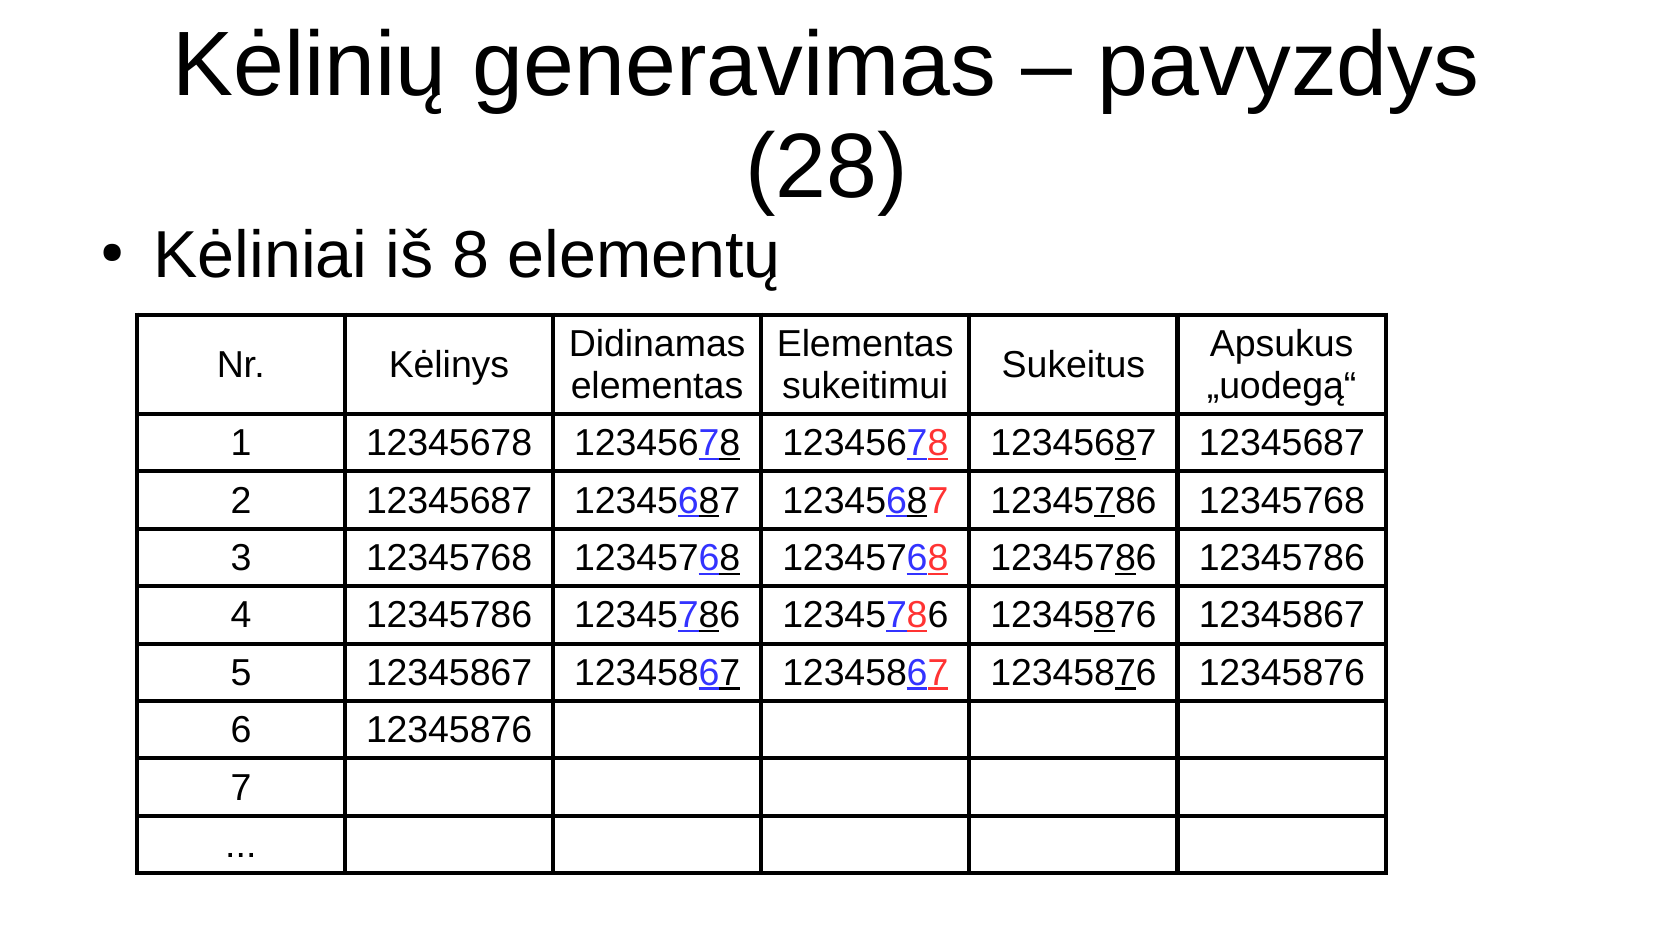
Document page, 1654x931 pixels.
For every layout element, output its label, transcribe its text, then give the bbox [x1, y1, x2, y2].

table_cell [971, 760, 1175, 814]
table_cell 12345687 [1180, 416, 1384, 469]
table_cell [555, 703, 759, 756]
table_cell [555, 760, 759, 814]
table_cell 12345768 [763, 531, 967, 584]
table_cell 12345876 [971, 646, 1175, 699]
table_header Apsukus „uodegą“ [1180, 317, 1384, 412]
table_cell 12345768 [1180, 473, 1384, 527]
title Kėlinių generavimas – pavyzdys (28) [82, 12, 1571, 217]
table_cell 12345867 [347, 646, 551, 699]
table_cell 12345876 [347, 703, 551, 756]
table_cell 12345687 [763, 473, 967, 527]
table_cell [1180, 818, 1384, 871]
table_cell [763, 703, 967, 756]
table_cell 12345678 [347, 416, 551, 469]
list Kėliniai iš 8 elementų [82, 217, 1571, 757]
table_cell 12345687 [347, 473, 551, 527]
table_cell 1 [139, 416, 343, 469]
table_cell 7 [139, 760, 343, 814]
table_header Didinamas elementas [555, 317, 759, 412]
table_cell [971, 818, 1175, 871]
table_cell [763, 760, 967, 814]
table_header Elementas sukeitimui [763, 317, 967, 412]
table_cell 4 [139, 588, 343, 642]
table_cell 12345678 [763, 416, 967, 469]
table_cell 12345786 [763, 588, 967, 642]
table_cell 5 [139, 646, 343, 699]
table_cell 12345786 [971, 531, 1175, 584]
table_cell 12345786 [1180, 531, 1384, 584]
table_cell 12345786 [347, 588, 551, 642]
table_header Nr. [139, 317, 343, 412]
table_header Sukeitus [971, 317, 1175, 412]
table_cell 12345876 [971, 588, 1175, 642]
table_cell [1180, 703, 1384, 756]
table_cell 12345786 [971, 473, 1175, 527]
table_cell [1180, 760, 1384, 814]
table_cell 12345867 [763, 646, 967, 699]
table_cell [971, 703, 1175, 756]
table_cell 6 [139, 703, 343, 756]
table_cell ... [139, 818, 343, 871]
table_cell 12345786 [555, 588, 759, 642]
table_cell 12345687 [555, 473, 759, 527]
table_header Kėlinys [347, 317, 551, 412]
table_cell 12345867 [1180, 588, 1384, 642]
table_cell 12345768 [347, 531, 551, 584]
table_cell 12345876 [1180, 646, 1384, 699]
table_cell [555, 818, 759, 871]
table_cell 2 [139, 473, 343, 527]
table_cell 12345768 [555, 531, 759, 584]
table_cell 12345687 [971, 416, 1175, 469]
table_cell [347, 818, 551, 871]
table_cell [763, 818, 967, 871]
table_cell 12345678 [555, 416, 759, 469]
table_cell 3 [139, 531, 343, 584]
table_cell [347, 760, 551, 814]
table_cell 12345867 [555, 646, 759, 699]
